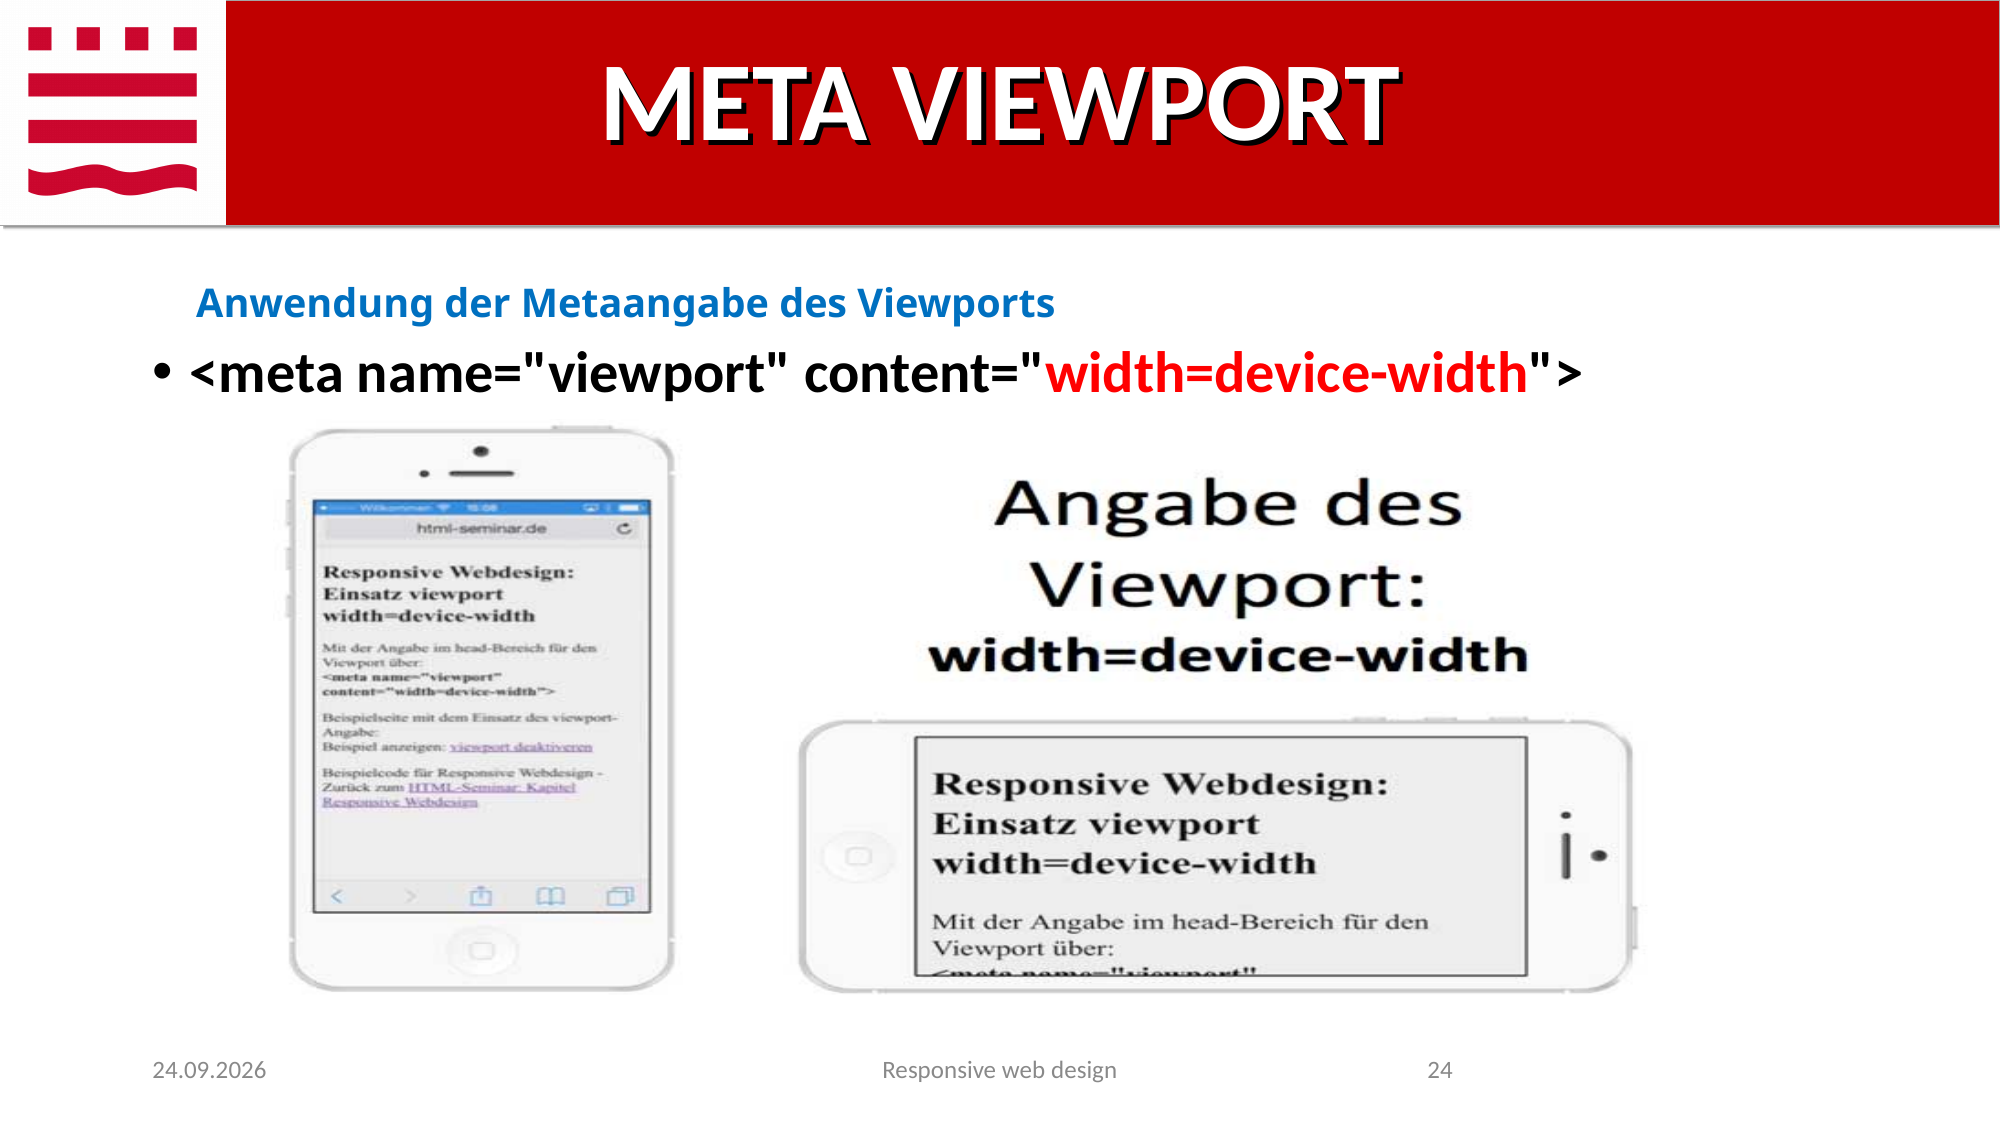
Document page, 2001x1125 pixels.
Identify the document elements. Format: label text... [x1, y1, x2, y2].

text_box [1412, 1042, 1863, 1103]
list <meta name="viewport" content="width=device-width"> [137, 335, 1863, 1103]
text_box Responsive web design [662, 1042, 1338, 1103]
title Anwendung der Metaangabe des Viewports [181, 233, 1907, 404]
text_box META VIEWPORT [226, 0, 2000, 225]
text_box 2017/4/30 [137, 1042, 588, 1103]
picture [273, 419, 1653, 1011]
picture [0, 0, 226, 225]
